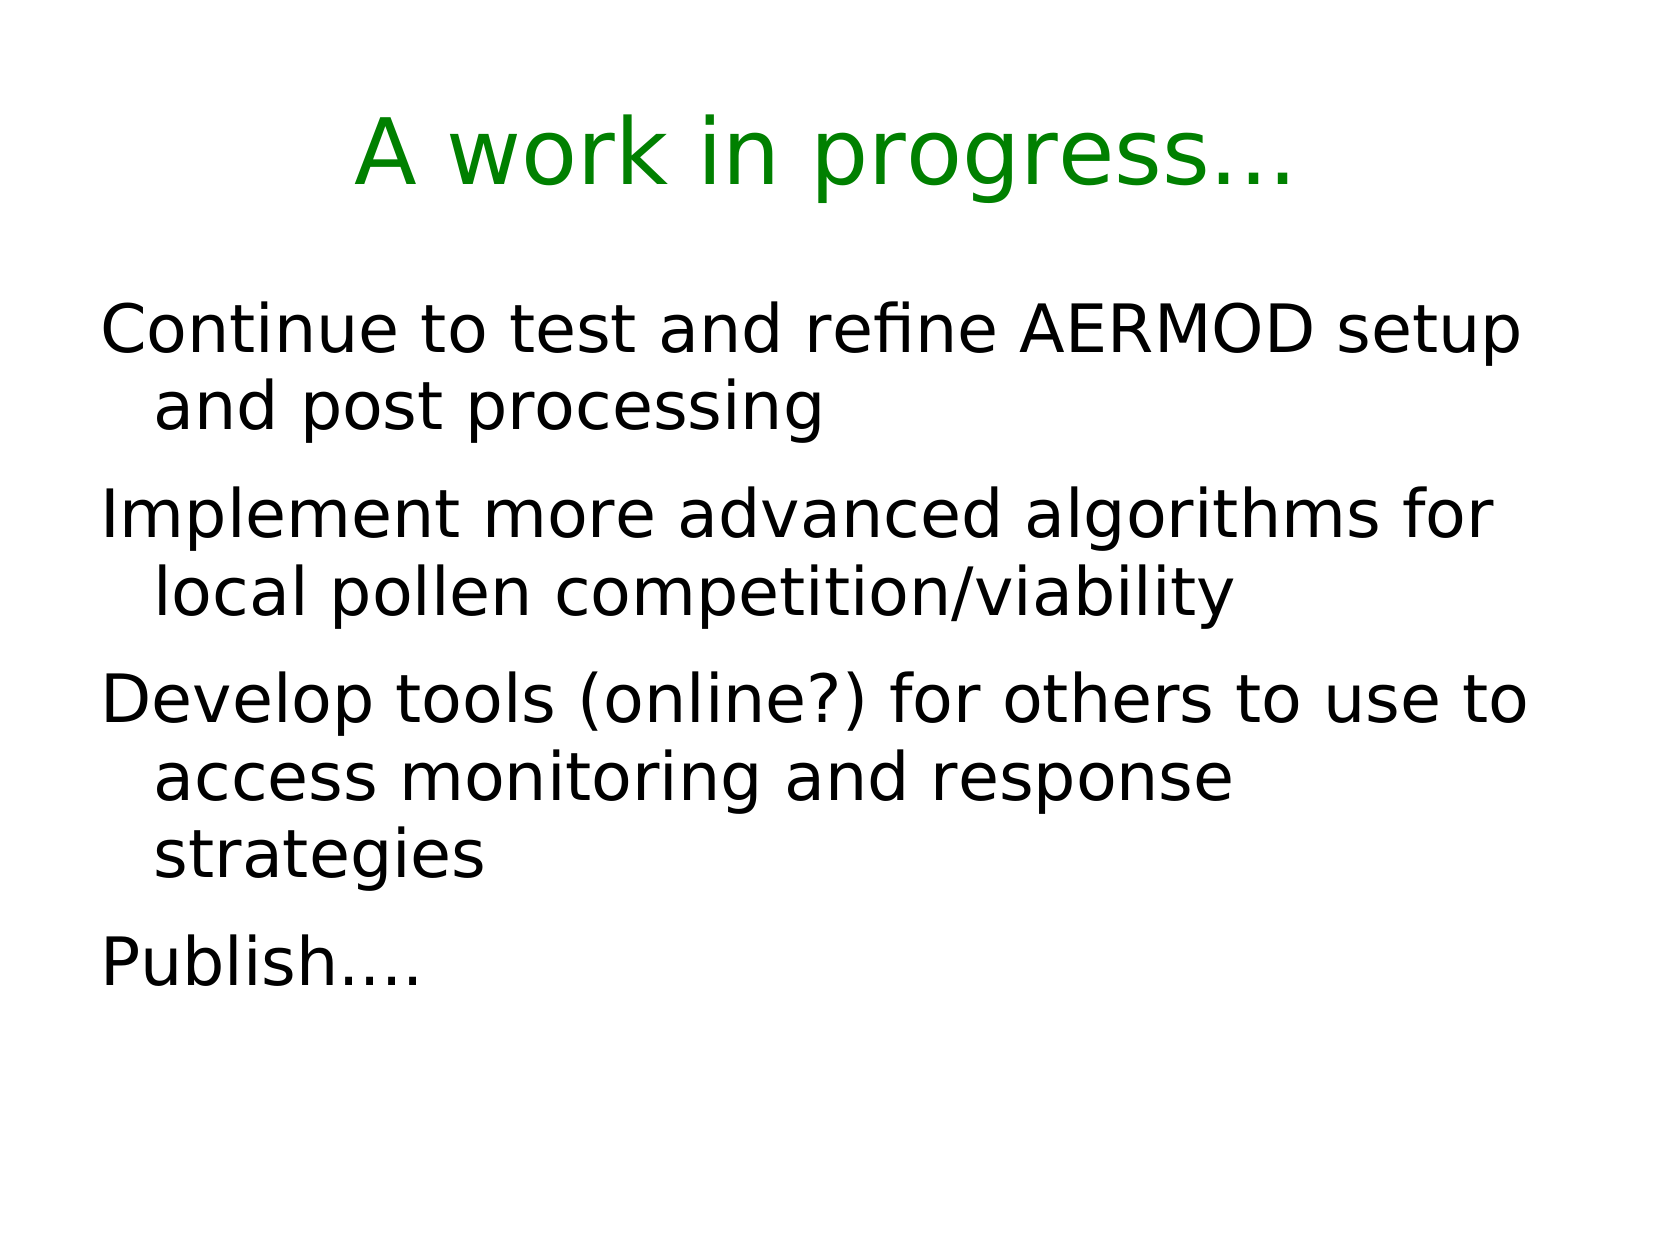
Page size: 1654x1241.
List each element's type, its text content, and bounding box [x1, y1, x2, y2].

list Continue to test and refine AERMOD setup and post processing Implement more advanced algorithms for local pollen competition/viability Develop tools (online?) for others to use to access monitoring and response strategies Publish.... [82, 290, 1571, 1094]
title A work in progress... [82, 49, 1571, 257]
